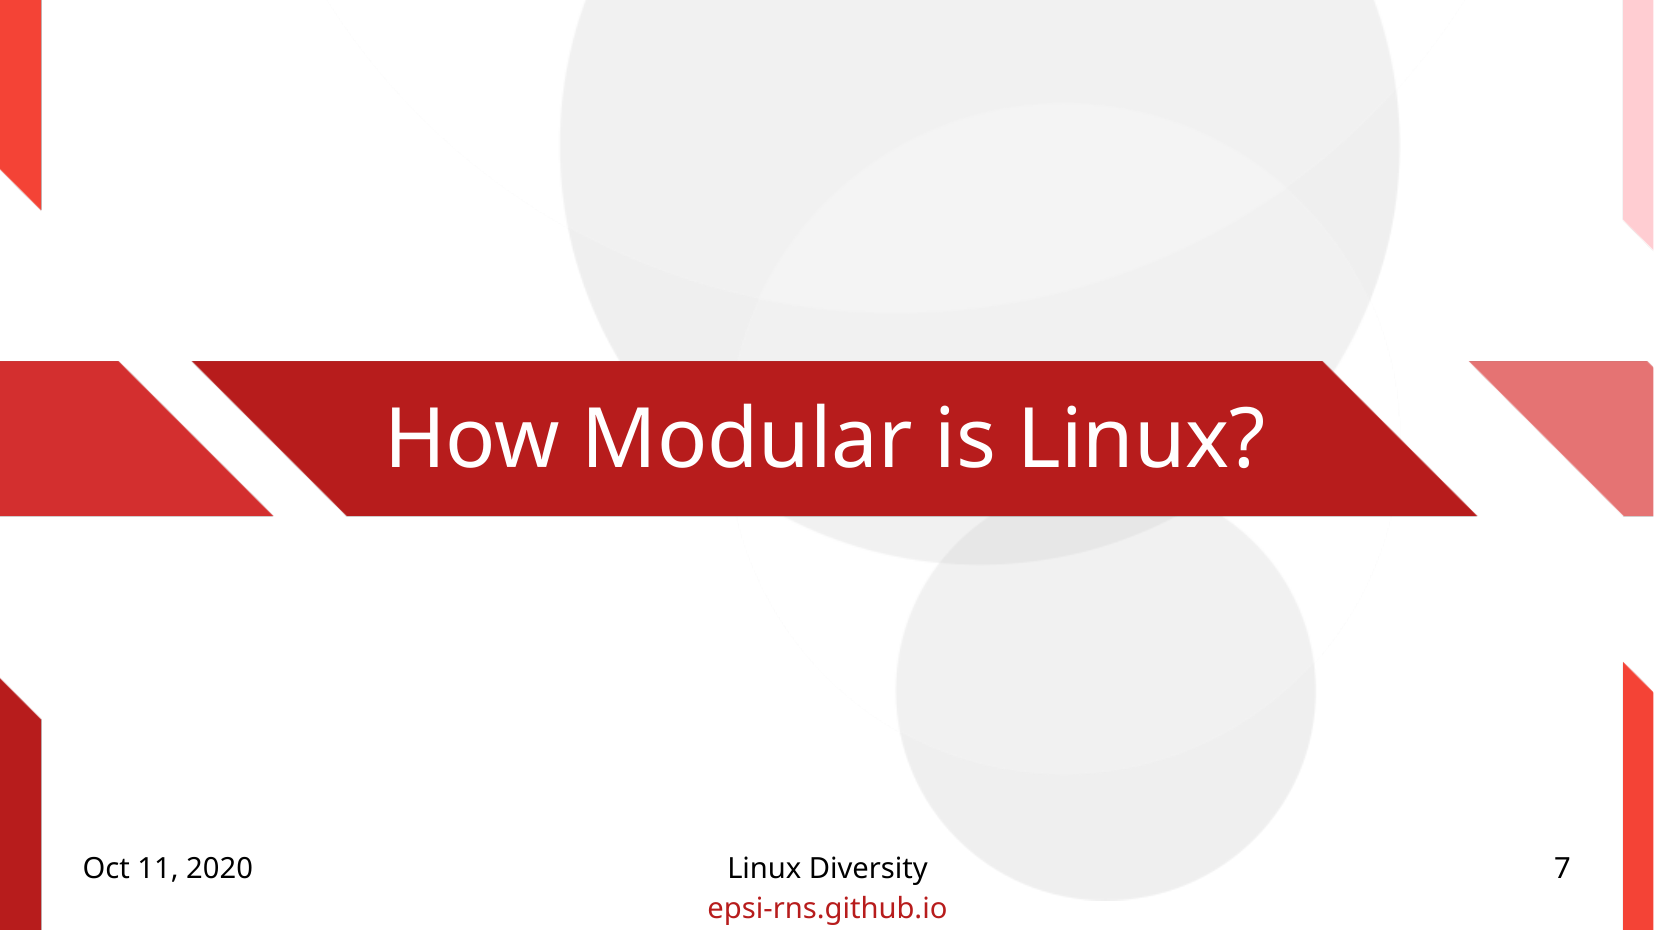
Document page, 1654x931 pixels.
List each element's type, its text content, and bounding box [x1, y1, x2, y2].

picture [0, 0, 1654, 930]
title How Modular is Linux? [82, 360, 1568, 511]
